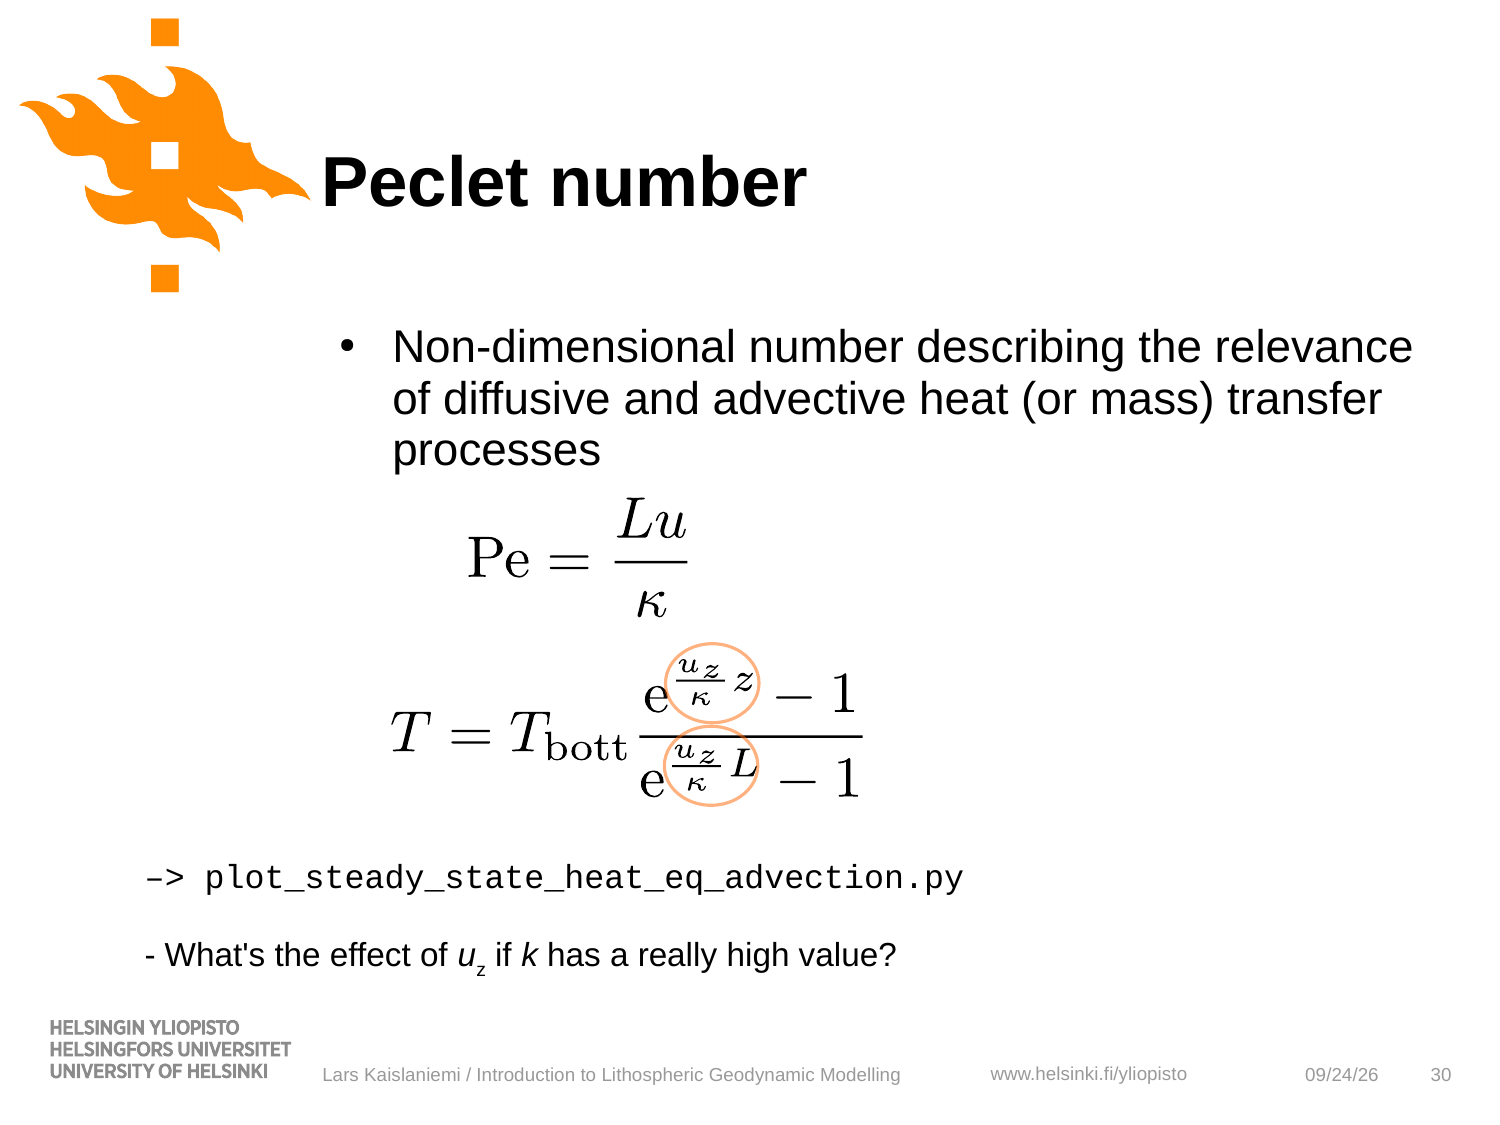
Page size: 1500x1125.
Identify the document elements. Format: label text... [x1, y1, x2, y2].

text_box [666, 728, 756, 802]
picture [32, 1001, 309, 1096]
list Non-dimensional number describing the relevance of diffusive and advective heat (or mass) transfer processes [321, 321, 1447, 974]
text_box [466, 497, 688, 618]
text_box –> plot_steady_state_heat_eq_advection.py - What's the effect of uz if k has a really high value? [129, 853, 1074, 1028]
text_box [668, 659, 757, 721]
picture [0, 0, 337, 318]
text_box [390, 659, 705, 802]
title Peclet number [321, 87, 1447, 276]
text_box [718, 659, 863, 802]
